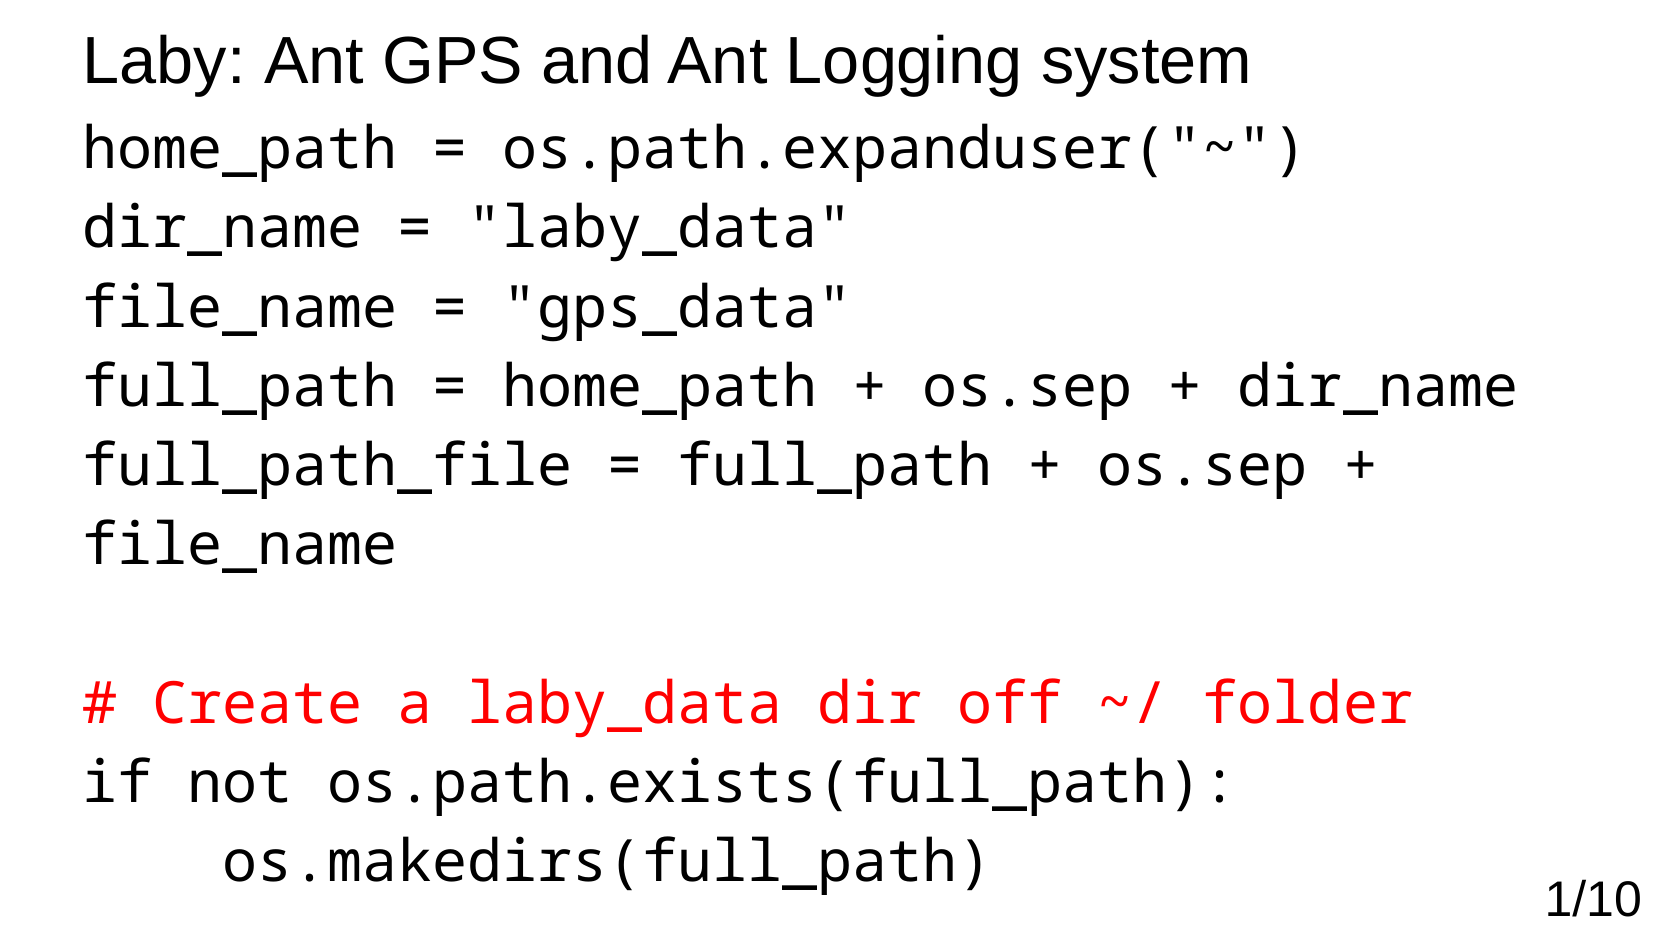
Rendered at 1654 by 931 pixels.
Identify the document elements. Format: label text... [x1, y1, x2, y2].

title 1/10 [1523, 871, 1642, 931]
subtitle home_path = os.path.expanduser("~") dir_name = "laby_data" file_name = "gps_data" full_path = home_path + os.sep + dir_name full_path_file = full_path + os.sep + file_name # Create a laby_data dir off ~/ folder if not os.path.exists(full_path): os.makedirs(full_path) # If ~/ not given, then folder created in cwd: # /tmp/ant-4975-0/laby_data [82, 106, 1630, 922]
title Laby: Ant GPS and Ant Logging system [82, 22, 1571, 98]
